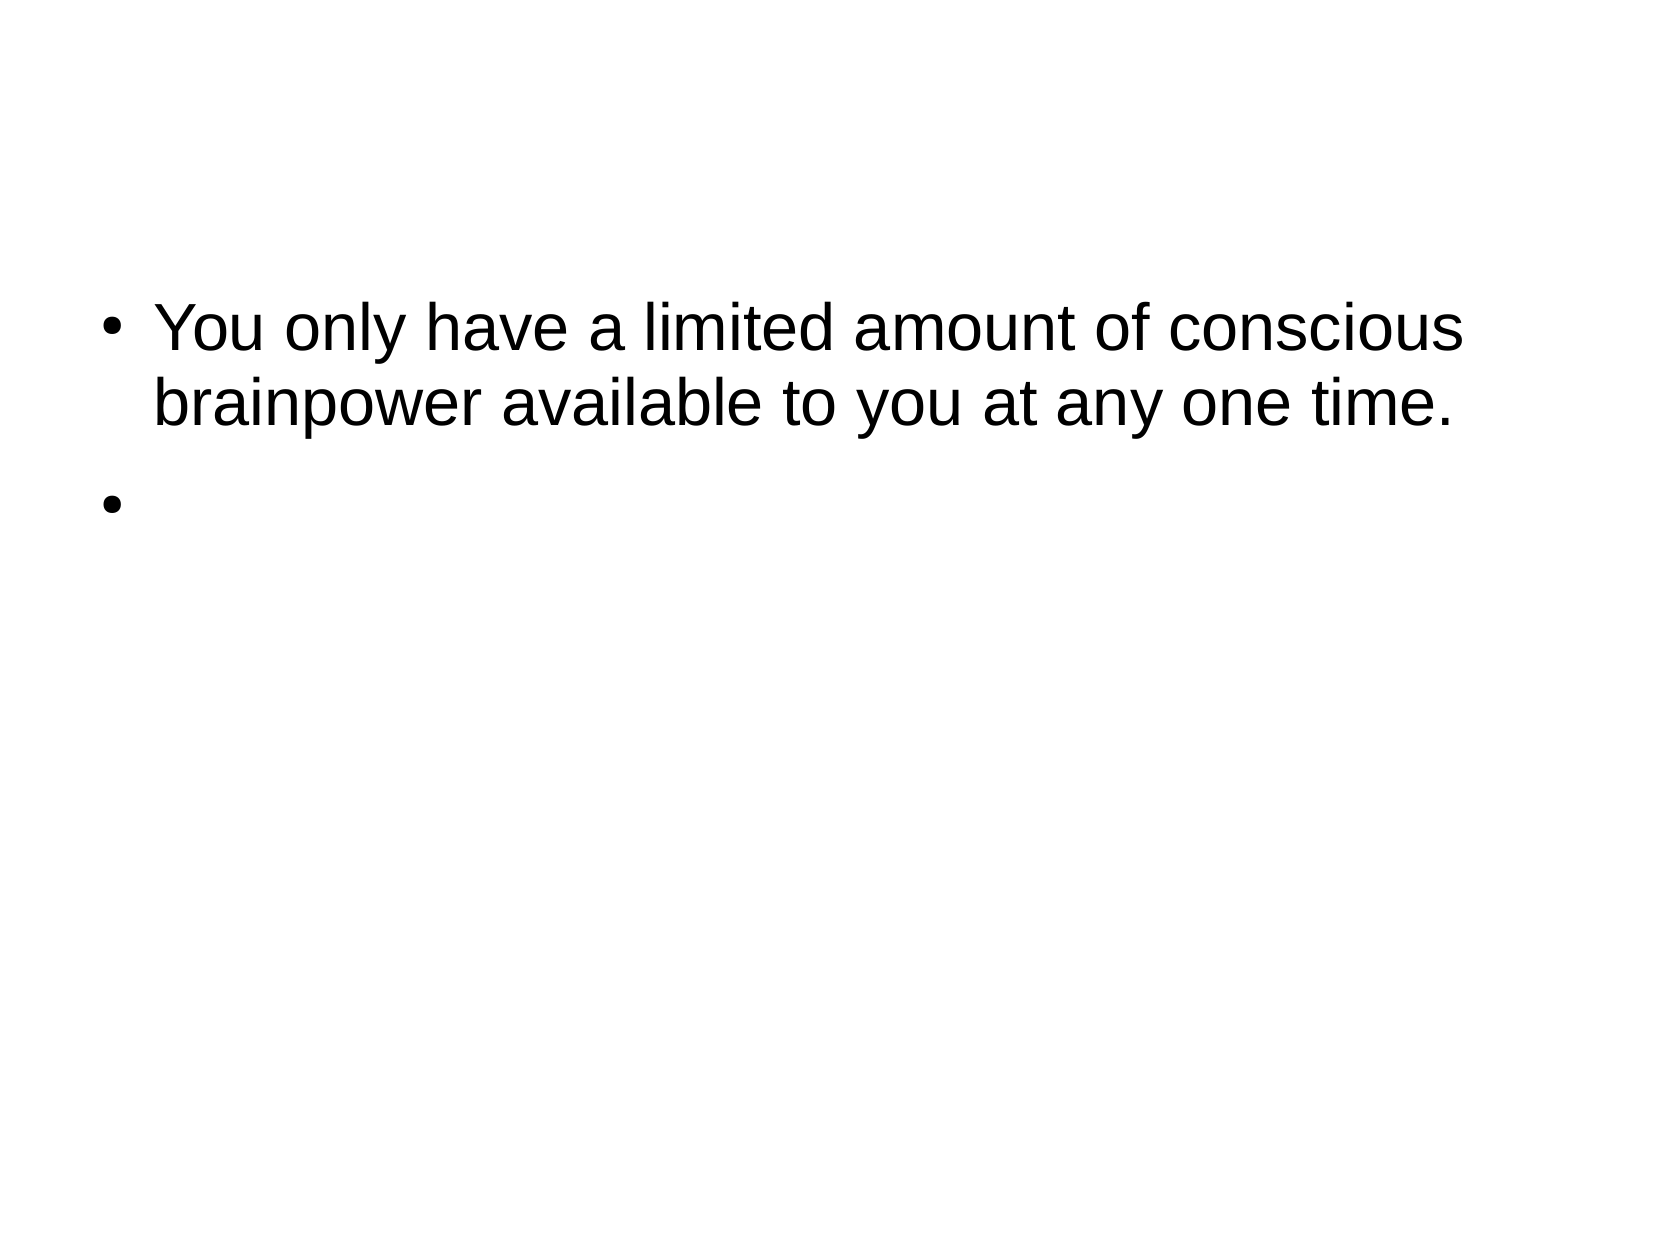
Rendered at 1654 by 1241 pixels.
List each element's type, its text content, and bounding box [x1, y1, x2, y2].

list You only have a limited amount of conscious brainpower available to you at any one time. [82, 290, 1571, 1010]
